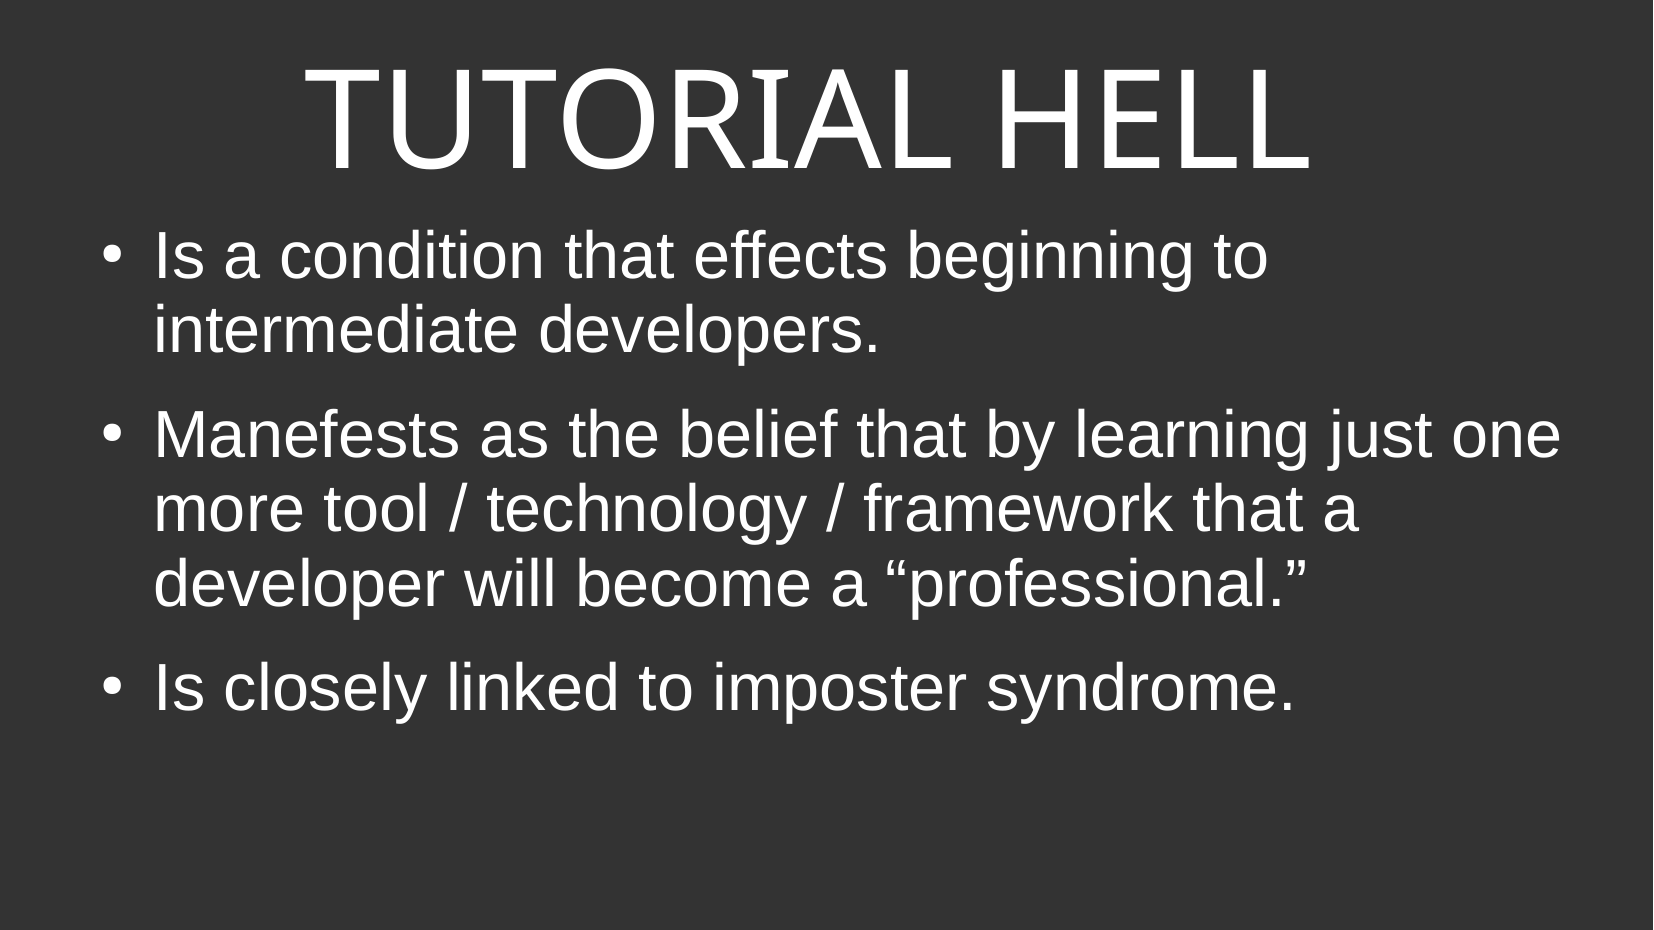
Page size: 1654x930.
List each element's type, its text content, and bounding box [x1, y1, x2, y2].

title TUTORIAL HELL [82, 32, 1571, 198]
list Is a condition that effects beginning to intermediate developers. Manefests as the belief that by learning just one more tool / technology / framework that a developer will become a “professional.” Is closely linked to imposter syndrome. [82, 217, 1571, 757]
